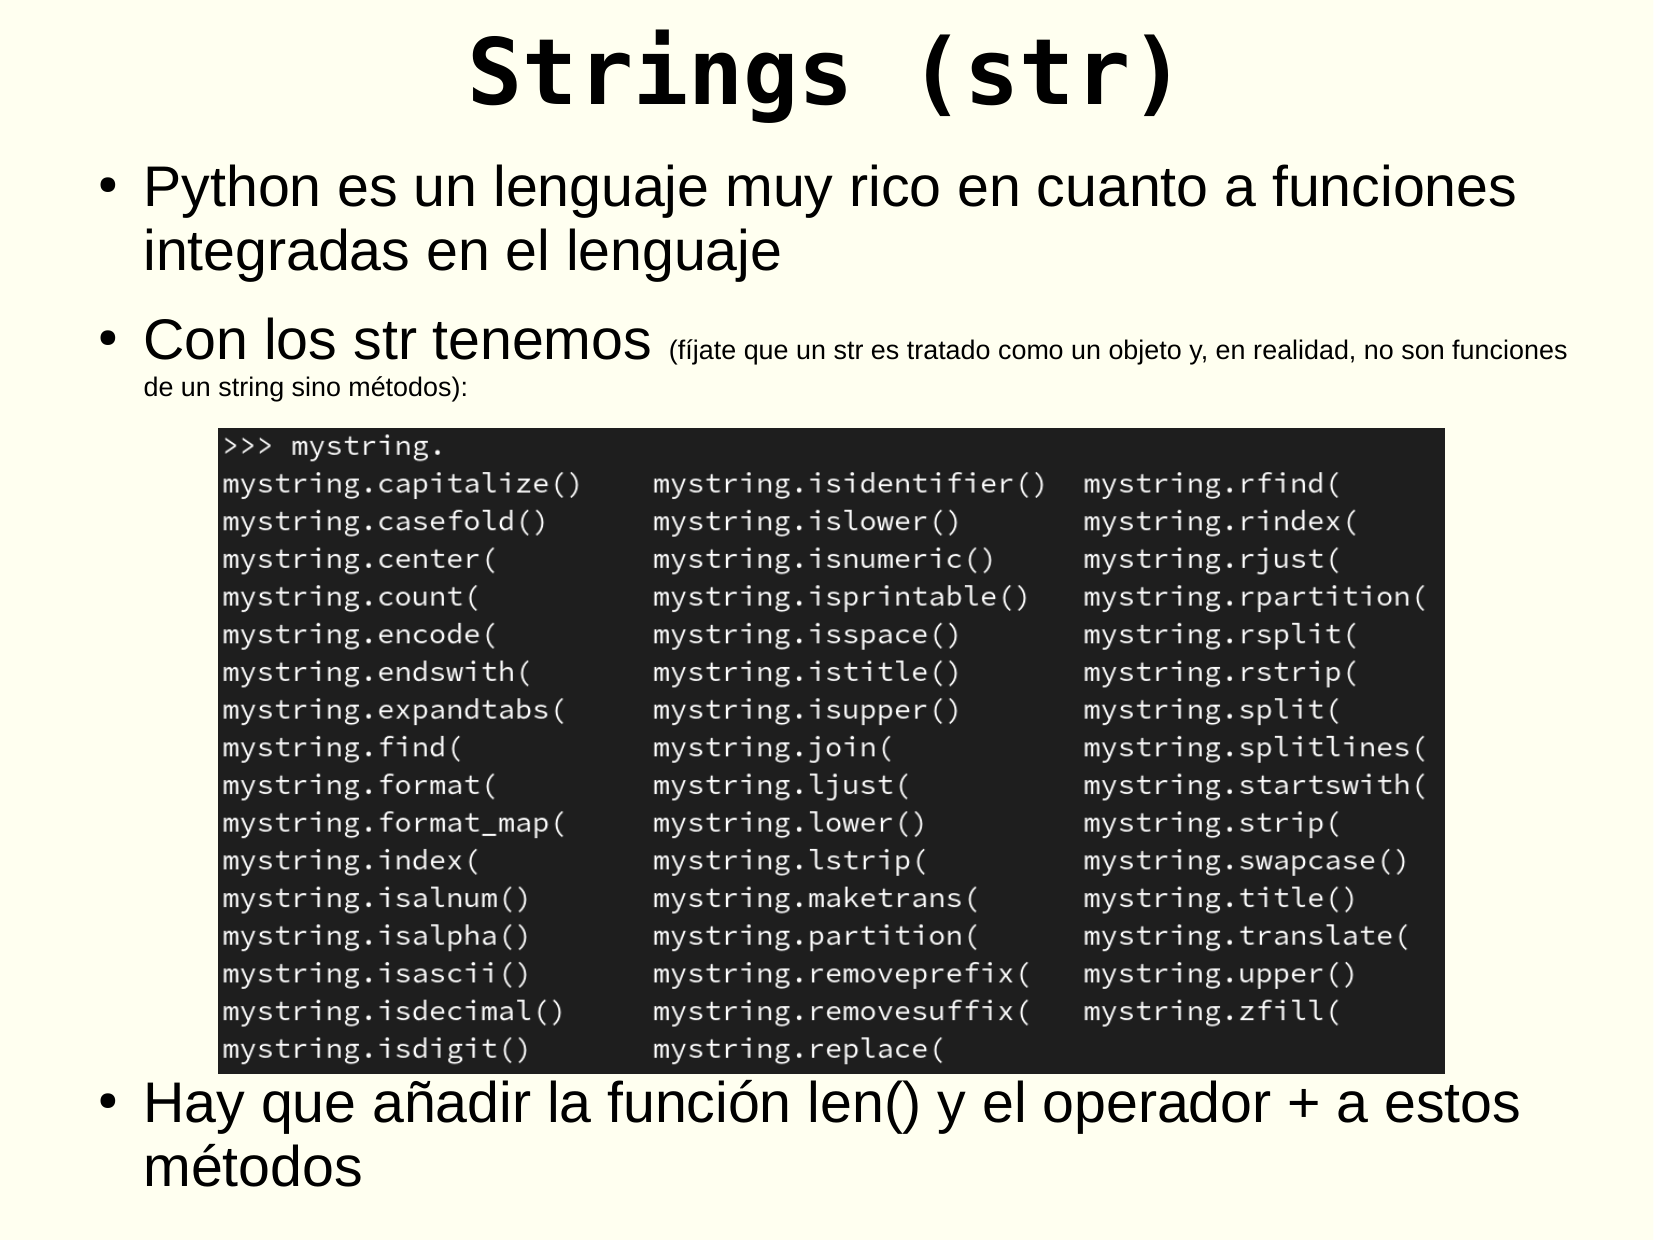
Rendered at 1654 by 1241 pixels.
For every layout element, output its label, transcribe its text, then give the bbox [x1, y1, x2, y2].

title Strings (str) [82, 2, 1571, 144]
list Python es un lenguaje muy rico en cuanto a funciones integradas en el lenguaje Con los str tenemos (fíjate que un str es tratado como un objeto y, en realidad, no son funciones de un string sino métodos): Hay que añadir la función len() y el operador + a estos métodos [82, 154, 1571, 1205]
picture [218, 428, 1445, 1074]
